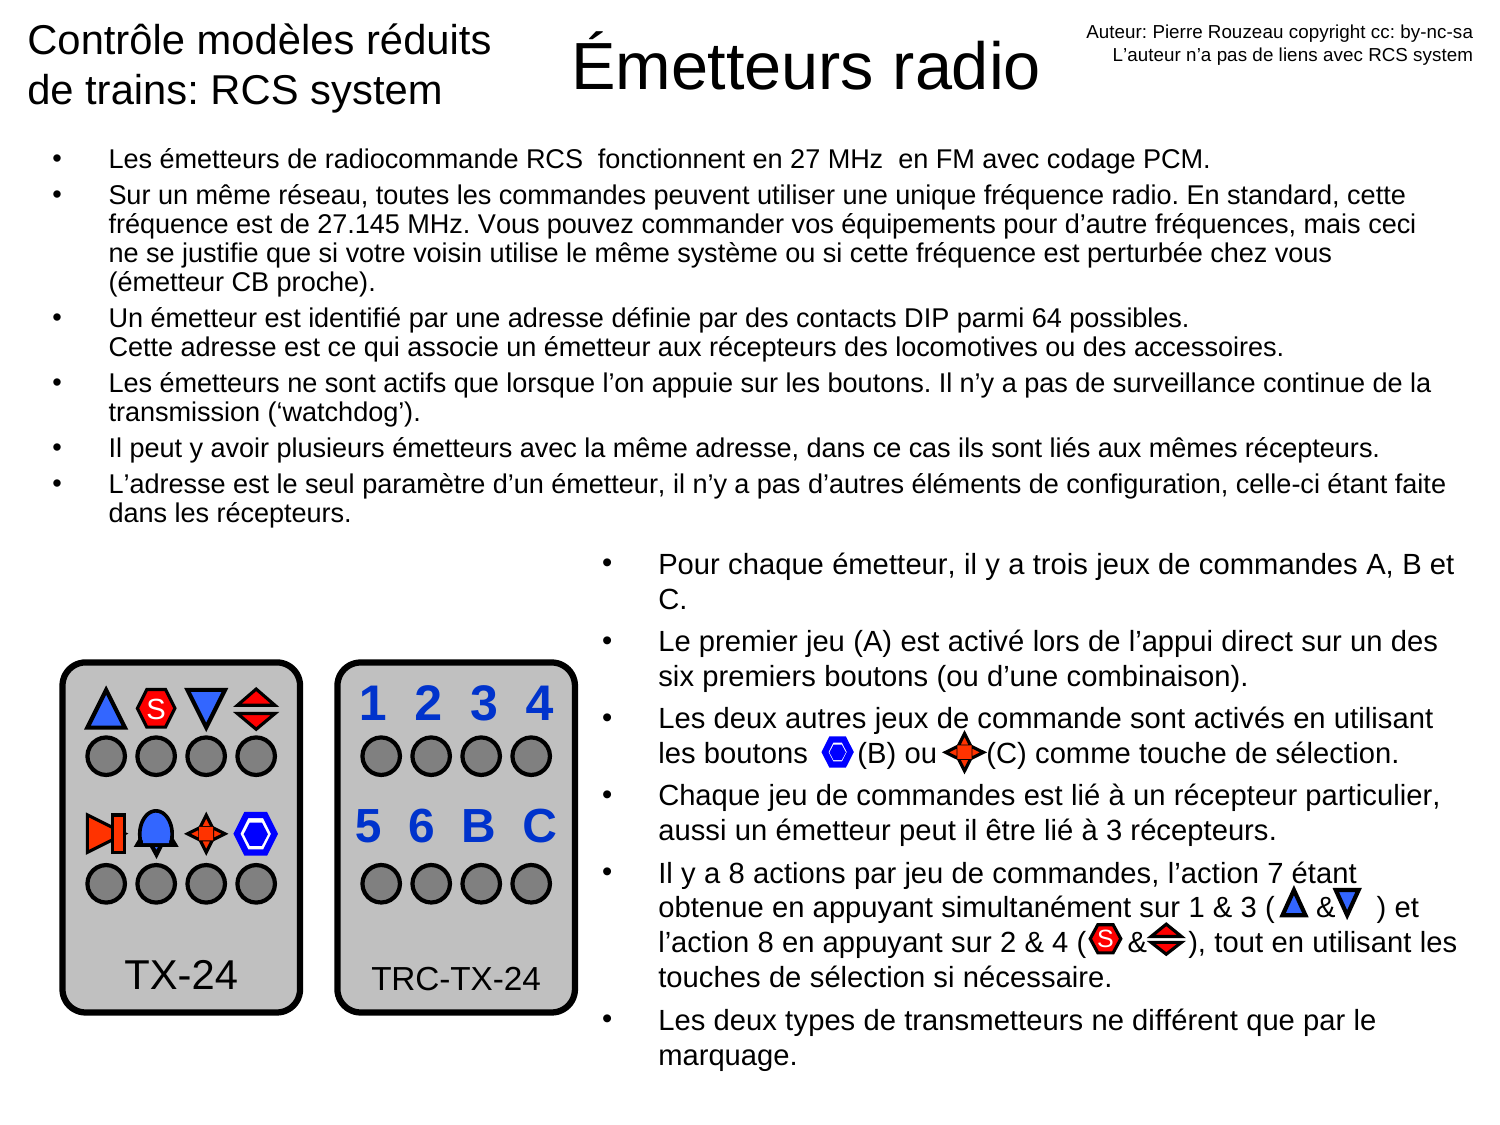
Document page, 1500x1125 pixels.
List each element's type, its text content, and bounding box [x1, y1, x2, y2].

text_box [344, 1006, 568, 1013]
text_box S [1080, 914, 1131, 961]
text_box [1335, 890, 1359, 916]
text_box Pour chaque émetteur, il y a trois jeux de commandes A, B et C. Le premier jeu (A) est activé lors de l’appui direct sur un des six premiers boutons (ou d’une combinaison). Les deux autres jeux de commande sont activés en utilisant les boutons (B) ou (C) comme touche de sélection. Chaque jeu de commandes est lié à un récepteur particulier, aussi un émetteur peut il être lié à 3 récepteurs. Il y a 8 actions par jeu de commandes, l’action 7 étant obtenue en appuyant simultanément sur 1 & 3 ( & ) et l’action 8 en appuyant sur 2 & 4 ( & ), tout en utilisant les touches de sélection si nécessaire. Les deux types de transmetteurs ne différent que par le marquage. [587, 537, 1475, 1100]
text_box [62, 662, 301, 940]
text_box [945, 733, 984, 771]
text_box [69, 1006, 293, 1013]
text_box 1 2 3 4 [337, 662, 575, 738]
text_box 5 6 B C [337, 787, 575, 861]
text_box TX-24 [62, 940, 301, 1006]
text_box [337, 738, 575, 787]
text_box [1151, 924, 1182, 937]
text_box TRC-TX-24 [337, 949, 575, 1006]
text_box [825, 739, 851, 765]
text_box S [124, 682, 188, 734]
text_box [1282, 890, 1306, 916]
text_box [337, 861, 575, 949]
text_box [1151, 942, 1182, 955]
list Les émetteurs de radiocommande RCS fonctionnent en 27 MHz en FM avec codage PCM. Sur un même réseau, toutes les commandes peuvent utiliser une unique fréquence radio. En standard, cette fréquence est de 27.145 MHz. Vous pouvez commander vos équipements pour d’autre fréquences, mais ceci ne se justifie que si votre voisin utilise le même système ou si cette fréquence est perturbée chez vous (émetteur CB proche). Un émetteur est identifié par une adresse définie par des contacts DIP parmi 64 possibles. Cette adresse est ce qui associe un émetteur aux récepteurs des locomotives ou des accessoires. Les émetteurs ne sont actifs que lorsque l’on appuie sur les boutons. Il n’y a pas de surveillance continue de la transmission (‘watchdog’). Il peut y avoir plusieurs émetteurs avec la même adresse, dans ce cas ils sont liés aux mêmes récepteurs. L’adresse est le seul paramètre d’un émetteur, il n’y a pas d’autres éléments de configuration, celle-ci étant faite dans les récepteurs. [37, 137, 1463, 575]
title Émetteurs radio [524, 12, 1088, 113]
text_box Contrôle modèles réduits de trains: RCS system [12, 12, 513, 113]
text_box Auteur: Pierre Rouzeau copyright cc: by-nc-sa L’auteur n’a pas de liens avec RCS system [1024, 12, 1488, 76]
